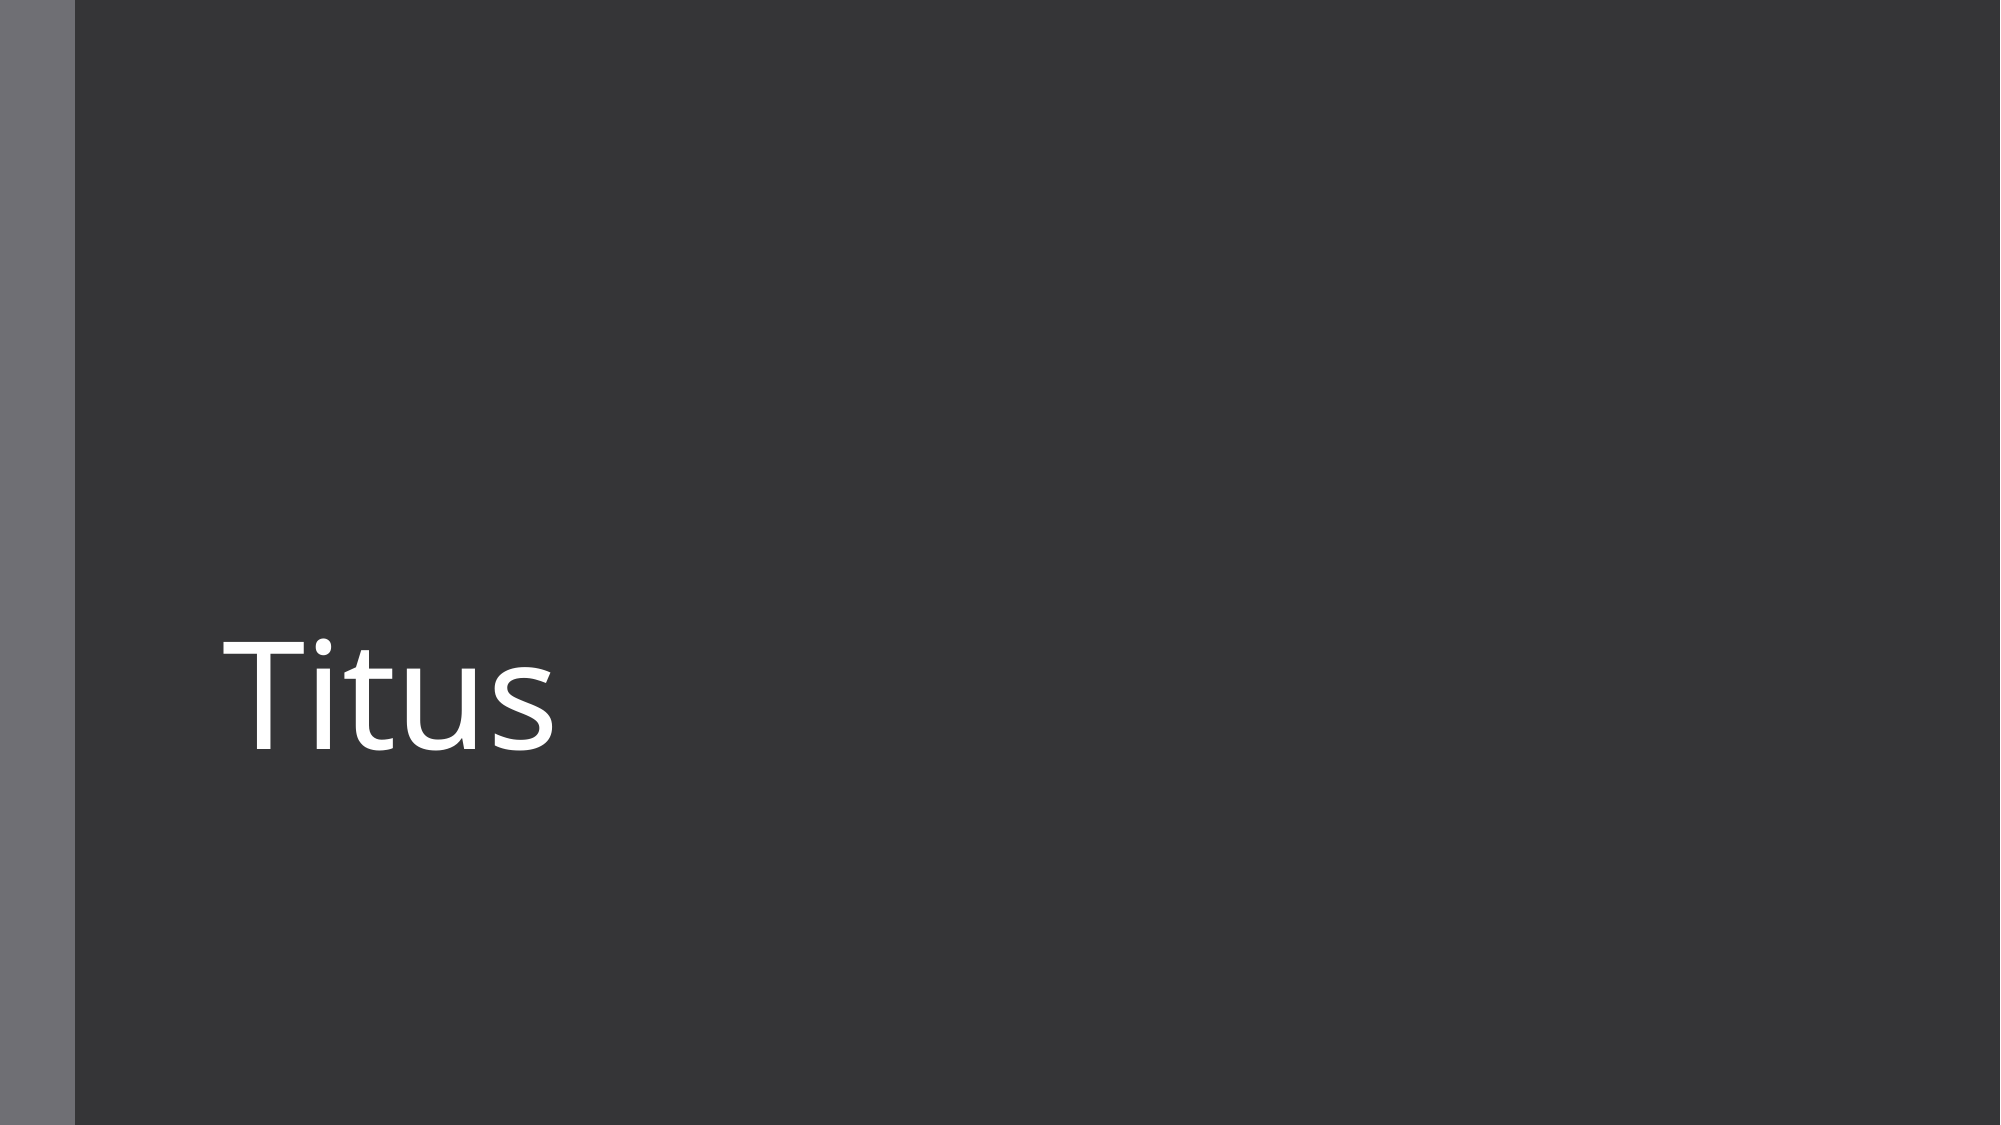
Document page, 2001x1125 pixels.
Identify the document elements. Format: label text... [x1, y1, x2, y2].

title Titus [206, 124, 1752, 788]
